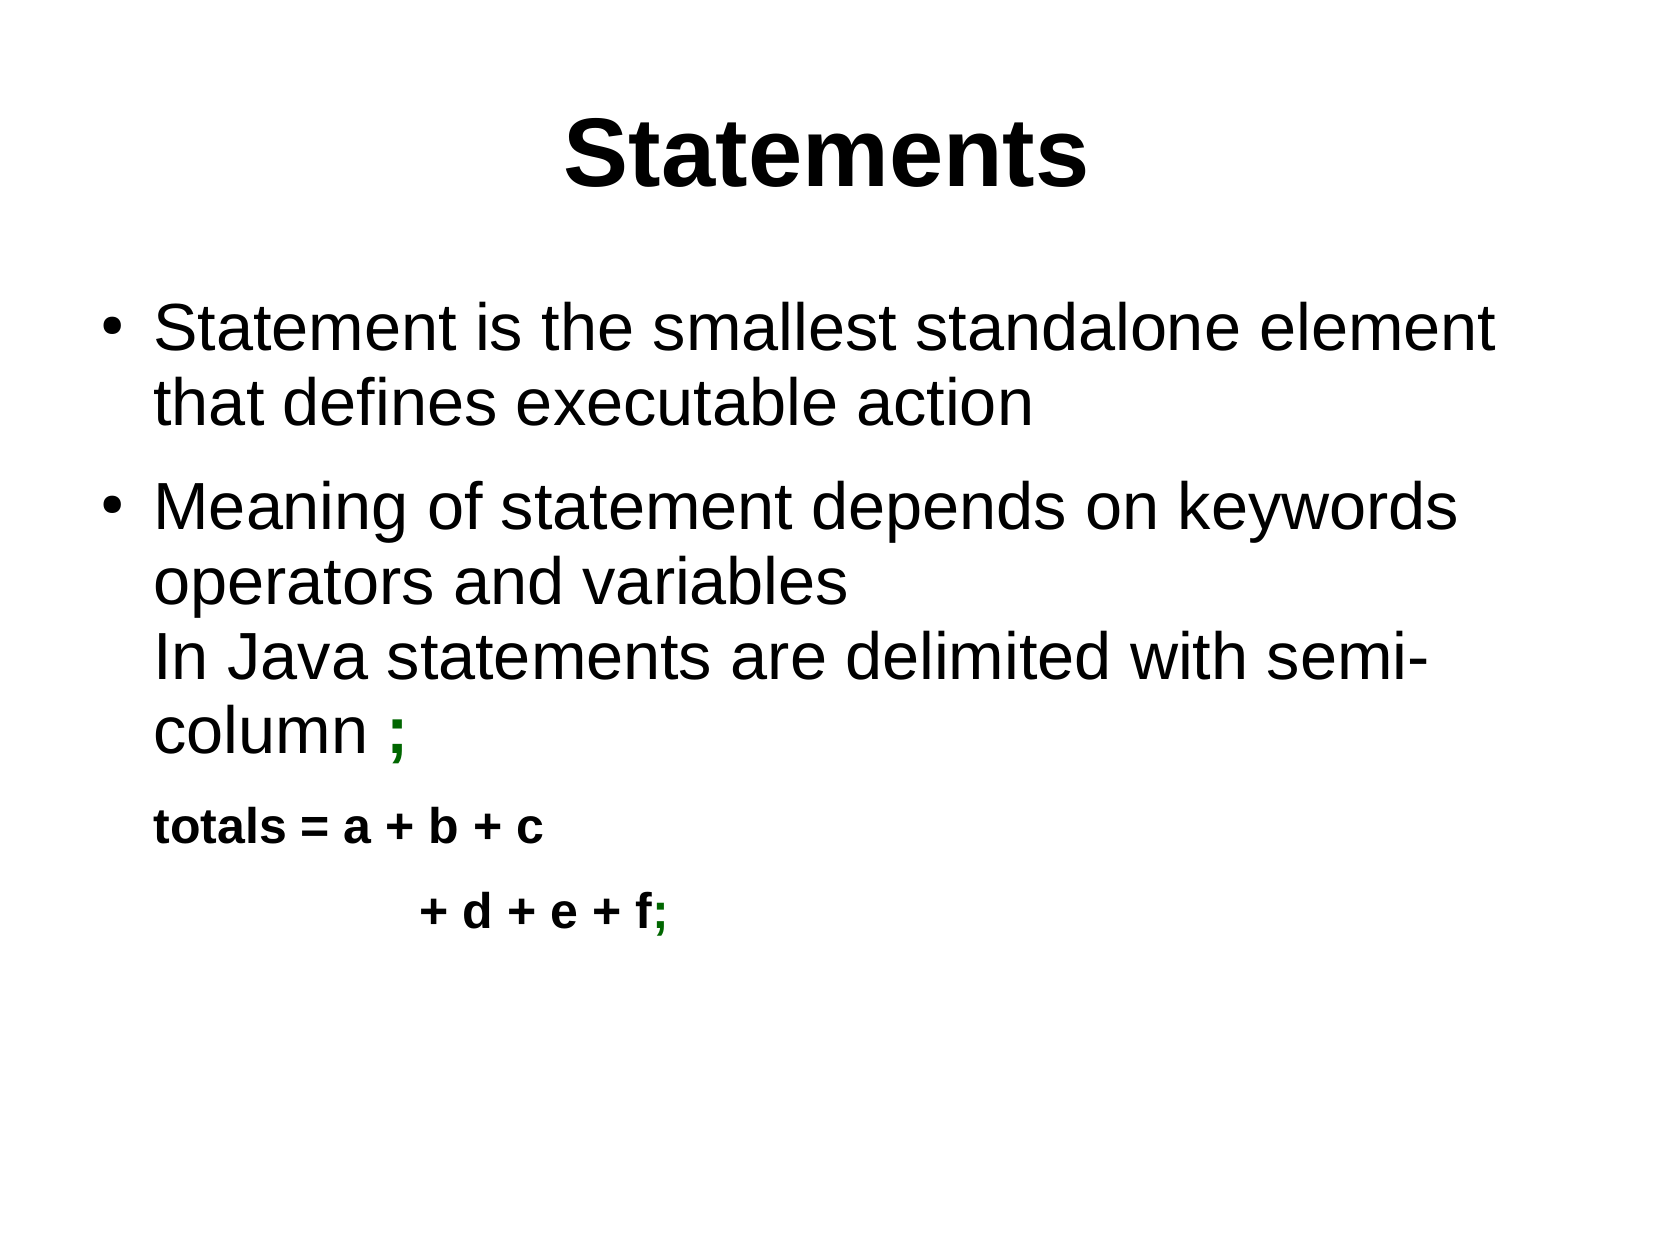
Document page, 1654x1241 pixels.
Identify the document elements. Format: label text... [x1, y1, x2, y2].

list Statement is the smallest standalone element that defines executable action Meaning of statement depends on keywords operators and variables In Java statements are delimited with semi-column ; totals = a + b + c + d + e + f; [82, 290, 1538, 1010]
title Statements [82, 49, 1571, 257]
